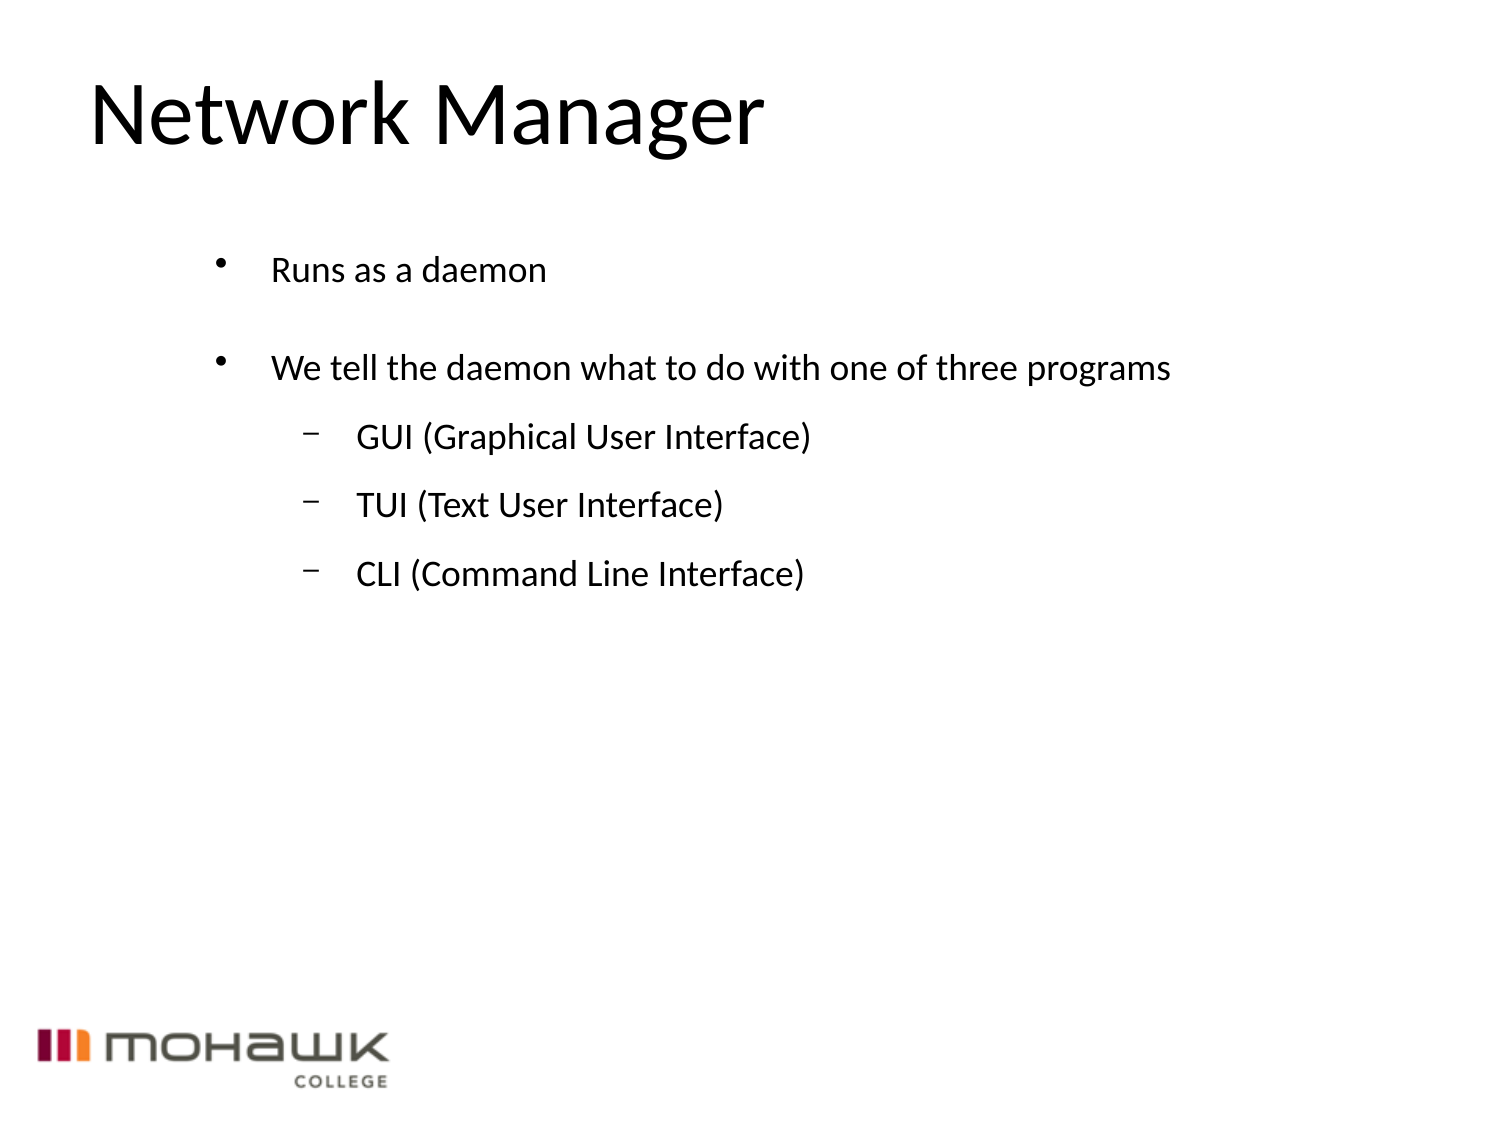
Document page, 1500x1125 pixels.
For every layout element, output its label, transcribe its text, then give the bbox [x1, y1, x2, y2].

list Runs as a daemon We tell the daemon what to do with one of three programs GUI (Graphical User Interface) TUI (Text User Interface) CLI (Command Line Interface) [200, 237, 1338, 863]
picture [5, 1000, 422, 1118]
title Network Manager [75, 45, 1425, 233]
